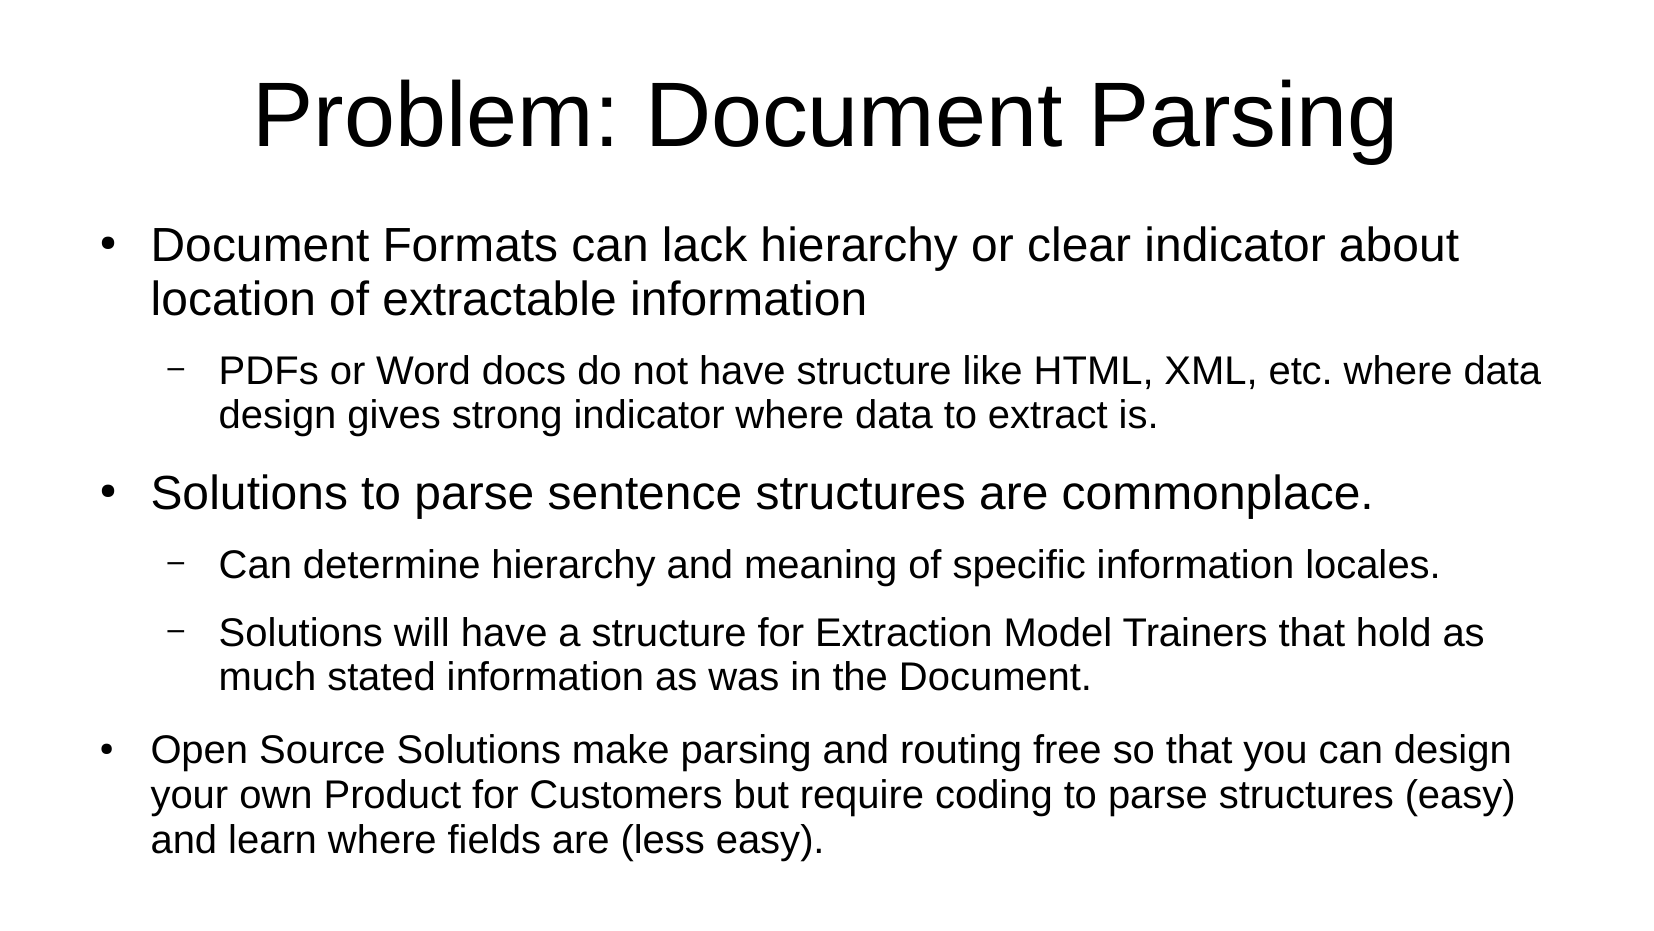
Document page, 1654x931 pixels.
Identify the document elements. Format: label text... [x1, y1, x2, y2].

title Problem: Document Parsing [82, 37, 1571, 193]
list Document Formats can lack hierarchy or clear indicator about location of extractable information PDFs or Word docs do not have structure like HTML, XML, etc. where data design gives strong indicator where data to extract is. Solutions to parse sentence structures are commonplace. Can determine hierarchy and meaning of specific information locales. Solutions will have a structure for Extraction Model Trainers that hold as much stated information as was in the Document. Open Source Solutions make parsing and routing free so that you can design your own Product for Customers but require coding to parse structures (easy) and learn where fields are (less easy). [82, 217, 1571, 863]
